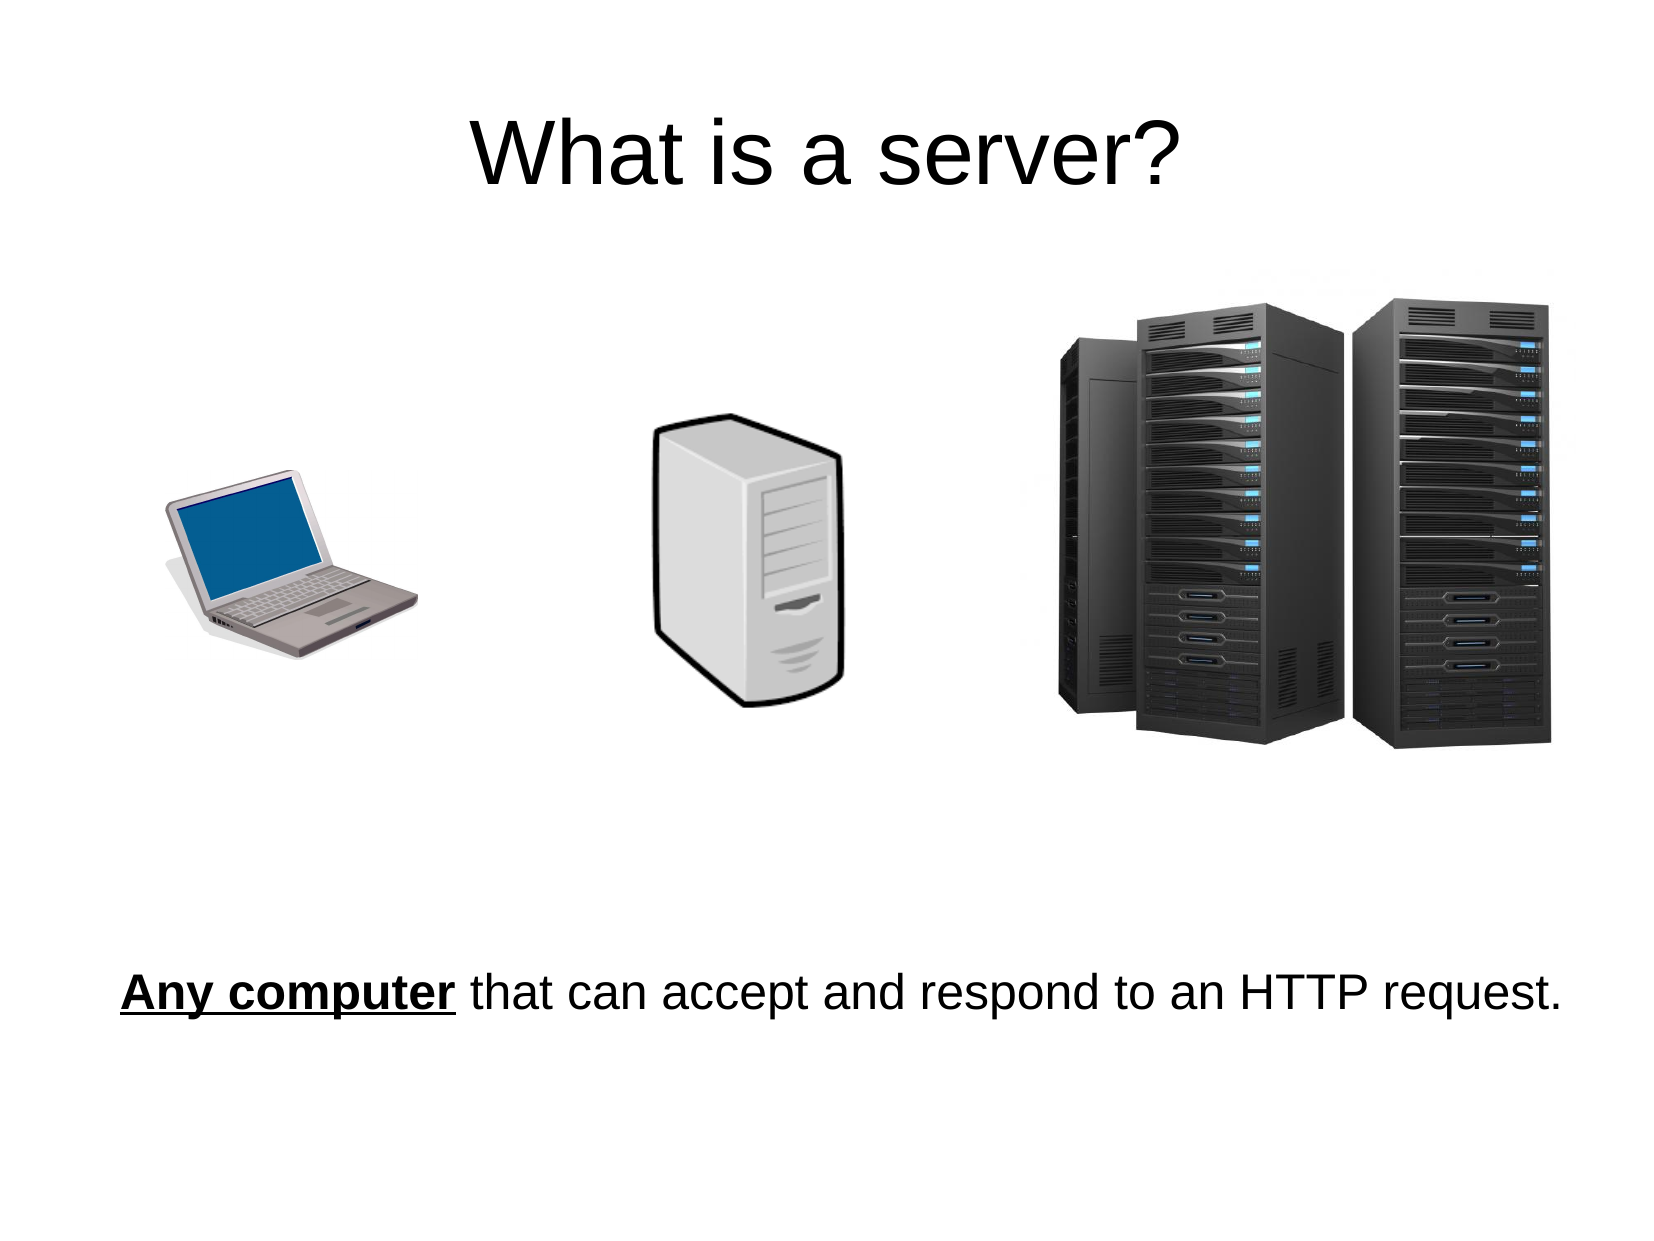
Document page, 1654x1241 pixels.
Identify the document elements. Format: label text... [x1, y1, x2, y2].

title What is a server? [82, 49, 1571, 257]
picture [165, 470, 418, 661]
picture [600, 362, 896, 781]
text_box Any computer that can accept and respond to an HTTP request. [105, 956, 1579, 1028]
picture [1020, 269, 1576, 764]
